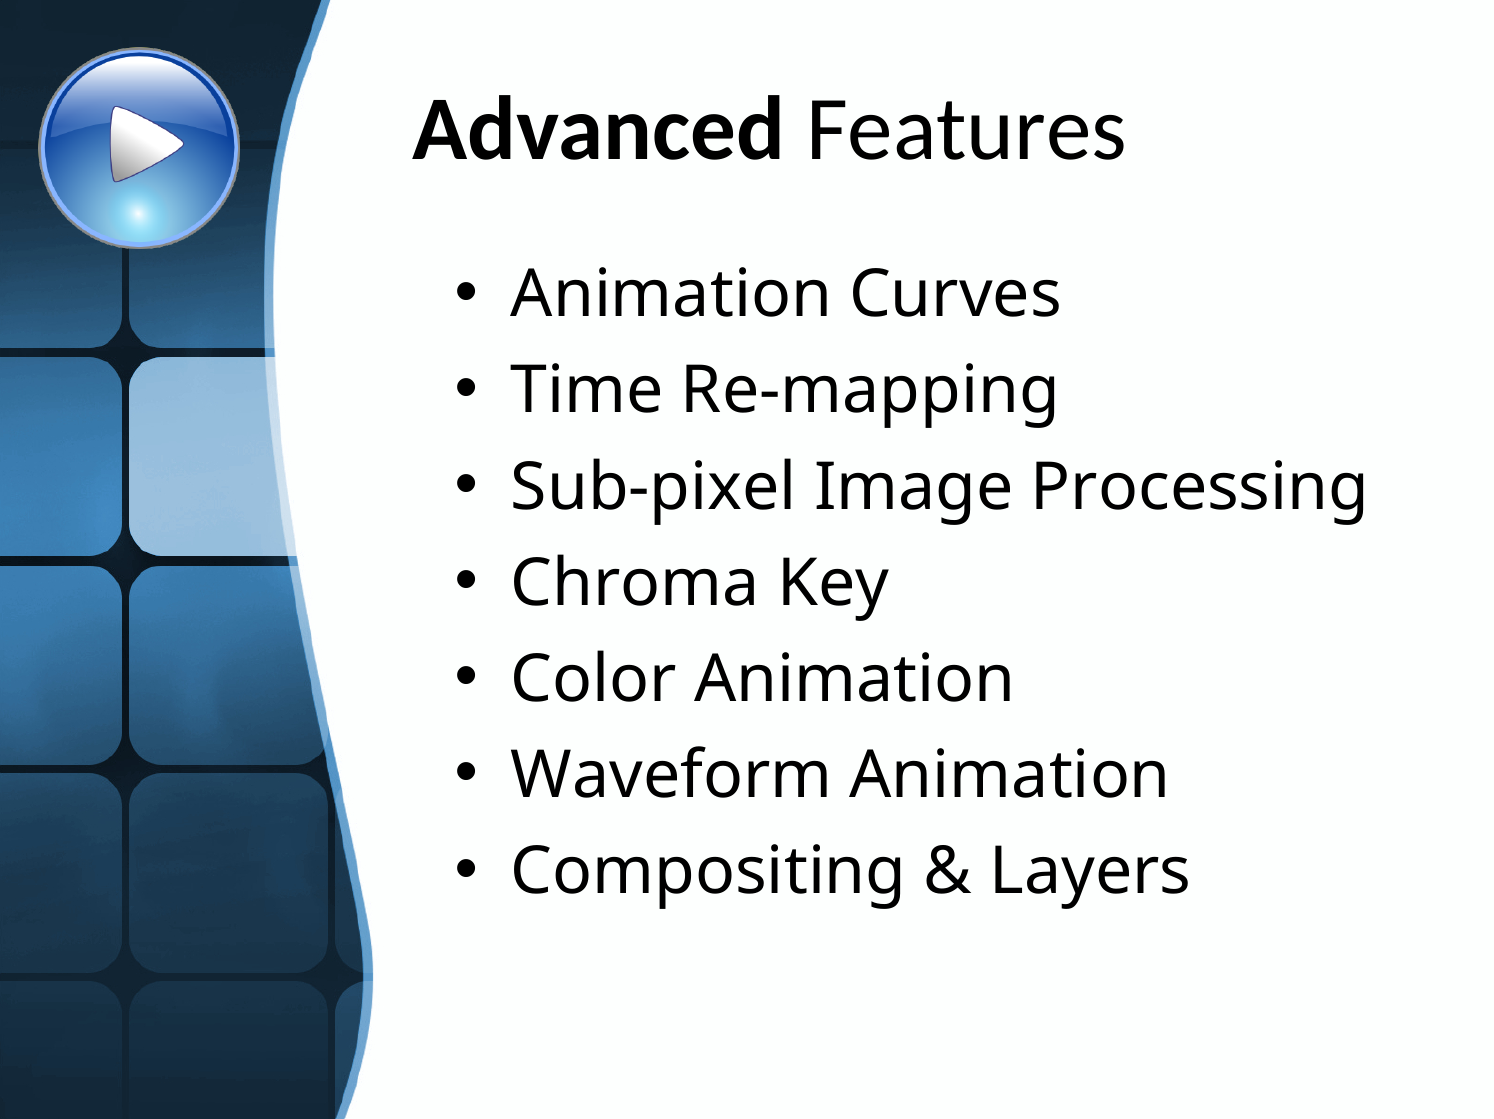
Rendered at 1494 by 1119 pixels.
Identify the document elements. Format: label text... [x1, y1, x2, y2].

title Advanced Features [397, 30, 1479, 217]
picture [0, 0, 1494, 1119]
list Animation Curves Time Re-mapping Sub-pixel Image Processing Chroma Key Color Animation Waveform Animation Compositing & Layers [439, 243, 1483, 1078]
